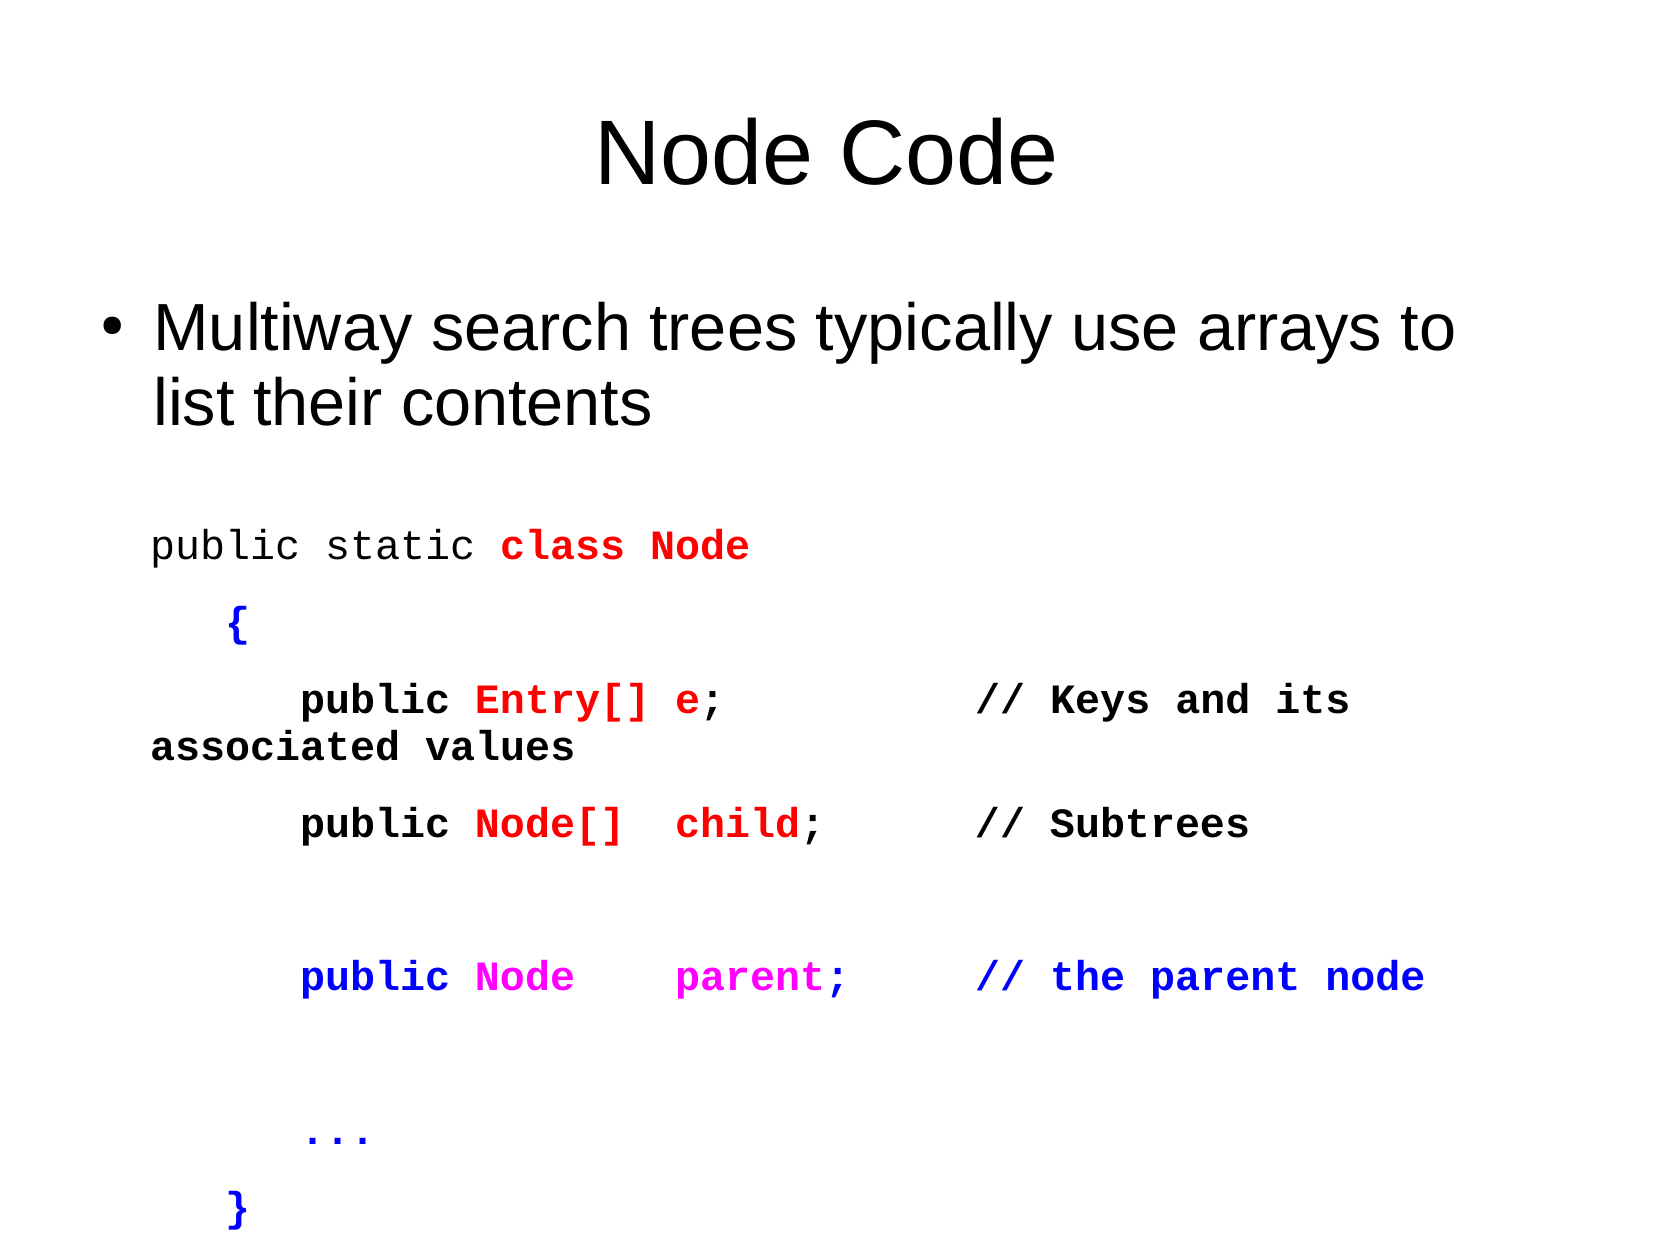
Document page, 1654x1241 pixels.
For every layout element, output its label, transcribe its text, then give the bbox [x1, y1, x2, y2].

list Multiway search trees typically use arrays to list their contents [82, 290, 1463, 526]
title Node Code [82, 49, 1571, 257]
list public static class Node { public Entry[] e; // Keys and its associated values public Node[] child; // Subtrees public Node parent; // the parent node ... } [150, 525, 1572, 1234]
